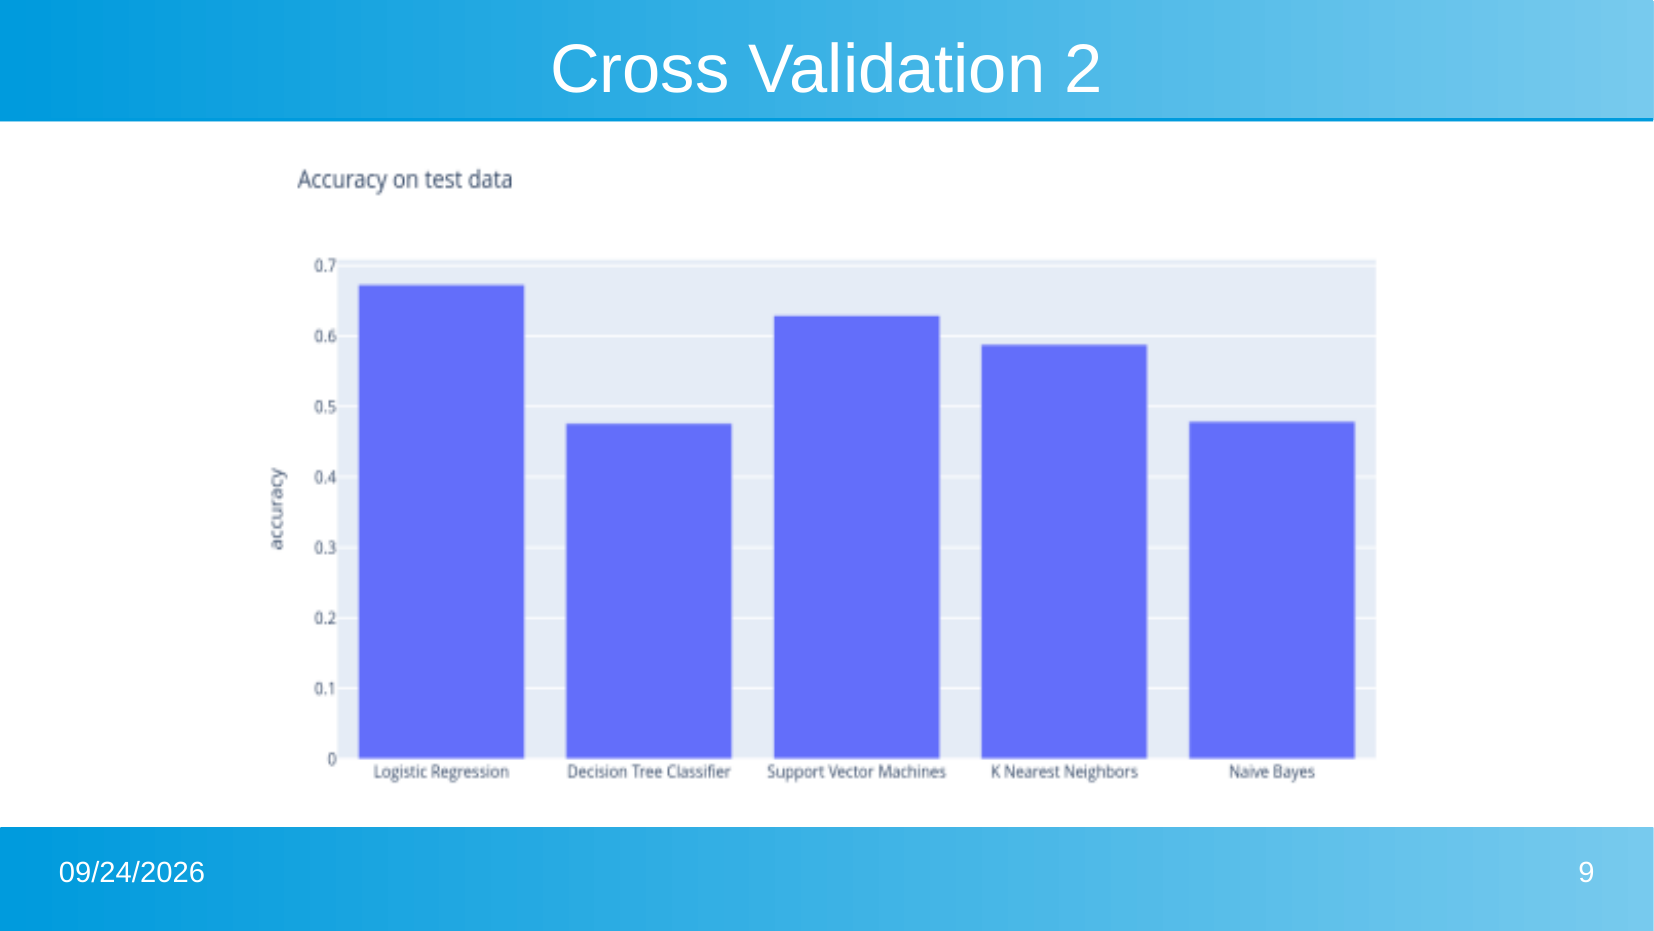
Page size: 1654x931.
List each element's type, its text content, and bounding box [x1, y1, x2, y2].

picture [251, 149, 1426, 788]
title Cross Validation 2 [59, 29, 1595, 108]
